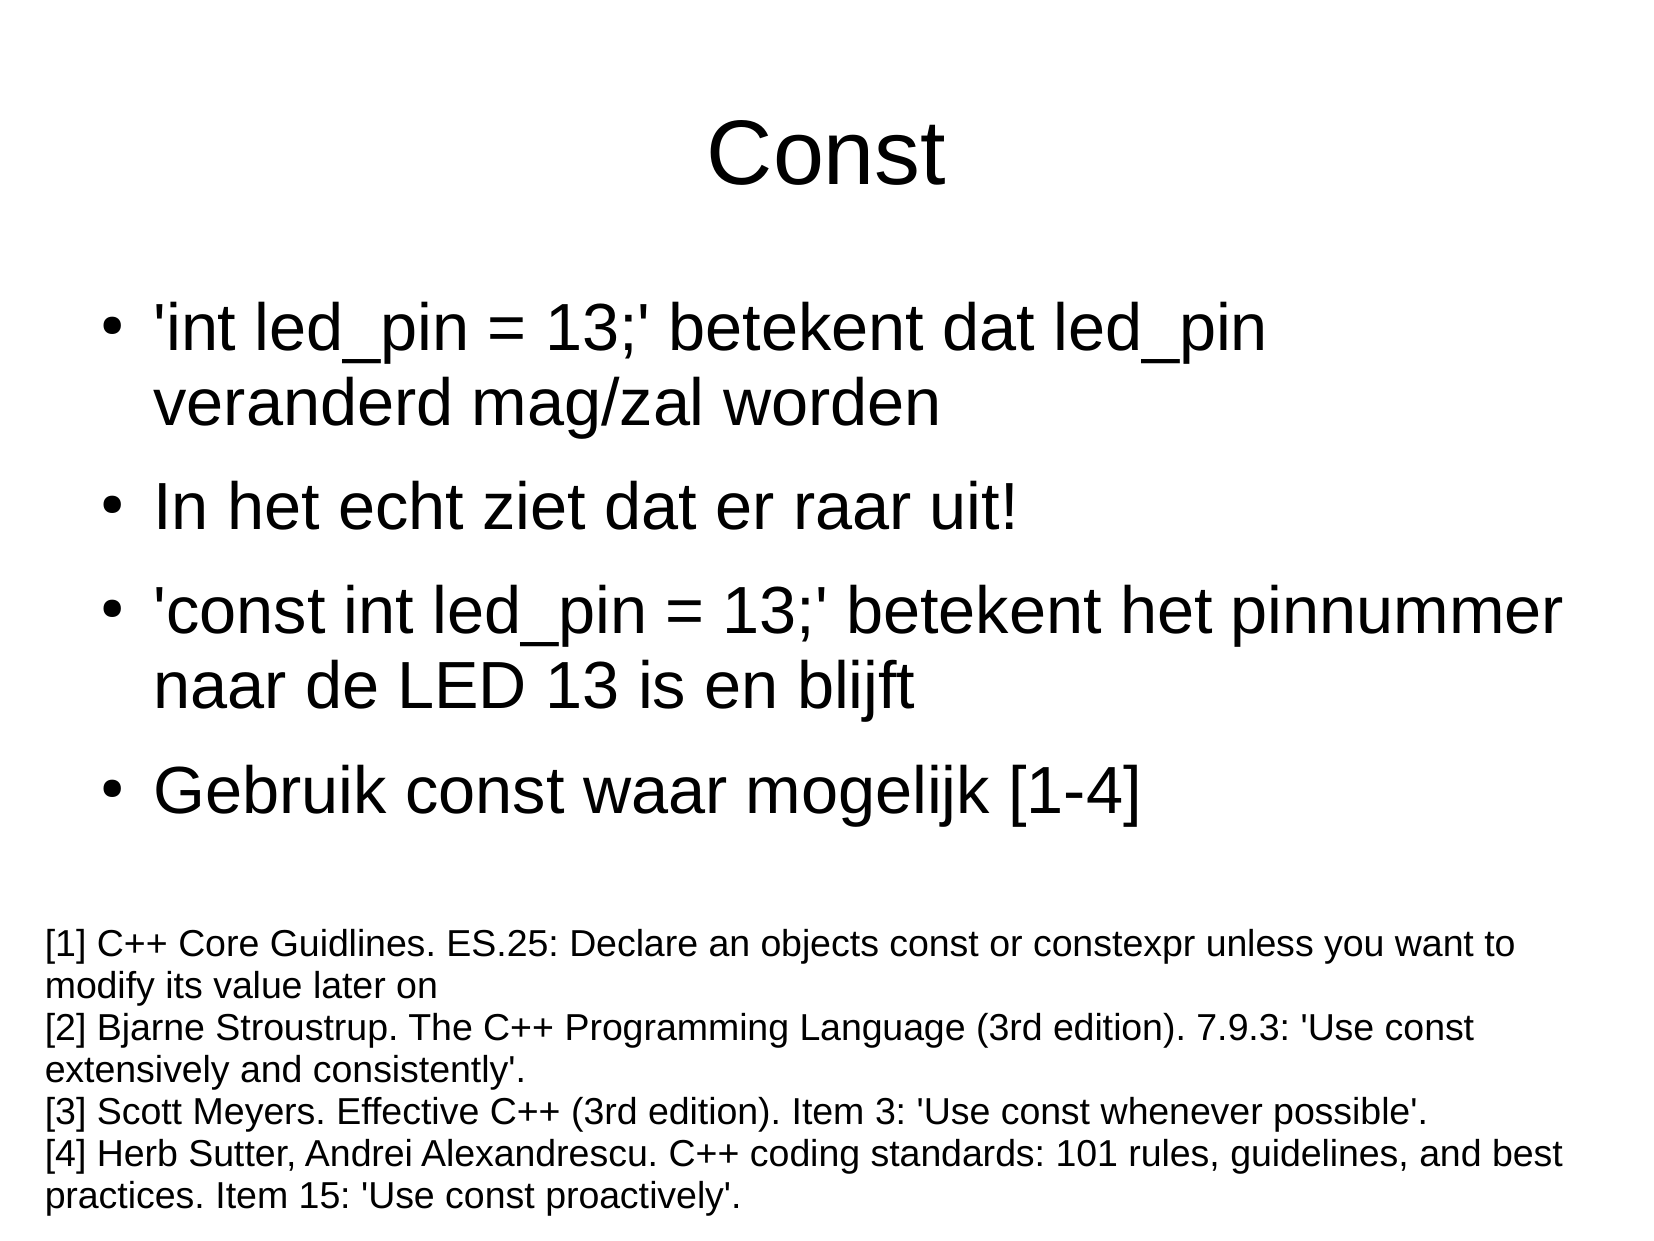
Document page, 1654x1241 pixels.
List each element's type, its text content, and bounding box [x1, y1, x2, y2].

list 'int led_pin = 13;' betekent dat led_pin veranderd mag/zal worden In het echt ziet dat er raar uit! 'const int led_pin = 13;' betekent het pinnummer naar de LED 13 is en blijft Gebruik const waar mogelijk [1-4] [82, 290, 1571, 915]
text_box [1] C++ Core Guidlines. ES.25: Declare an objects const or constexpr unless you want to modify its value later on [2] Bjarne Stroustrup. The C++ Programming Language (3rd edition). 7.9.3: 'Use const extensively and consistently'. [3] Scott Meyers. Effective C++ (3rd edition). Item 3: 'Use const whenever possible'. [4] Herb Sutter, Andrei Alexandrescu. C++ coding standards: 101 rules, guidelines, and best practices. Item 15: 'Use const proactively'. [30, 915, 1636, 1239]
title Const [82, 49, 1571, 257]
